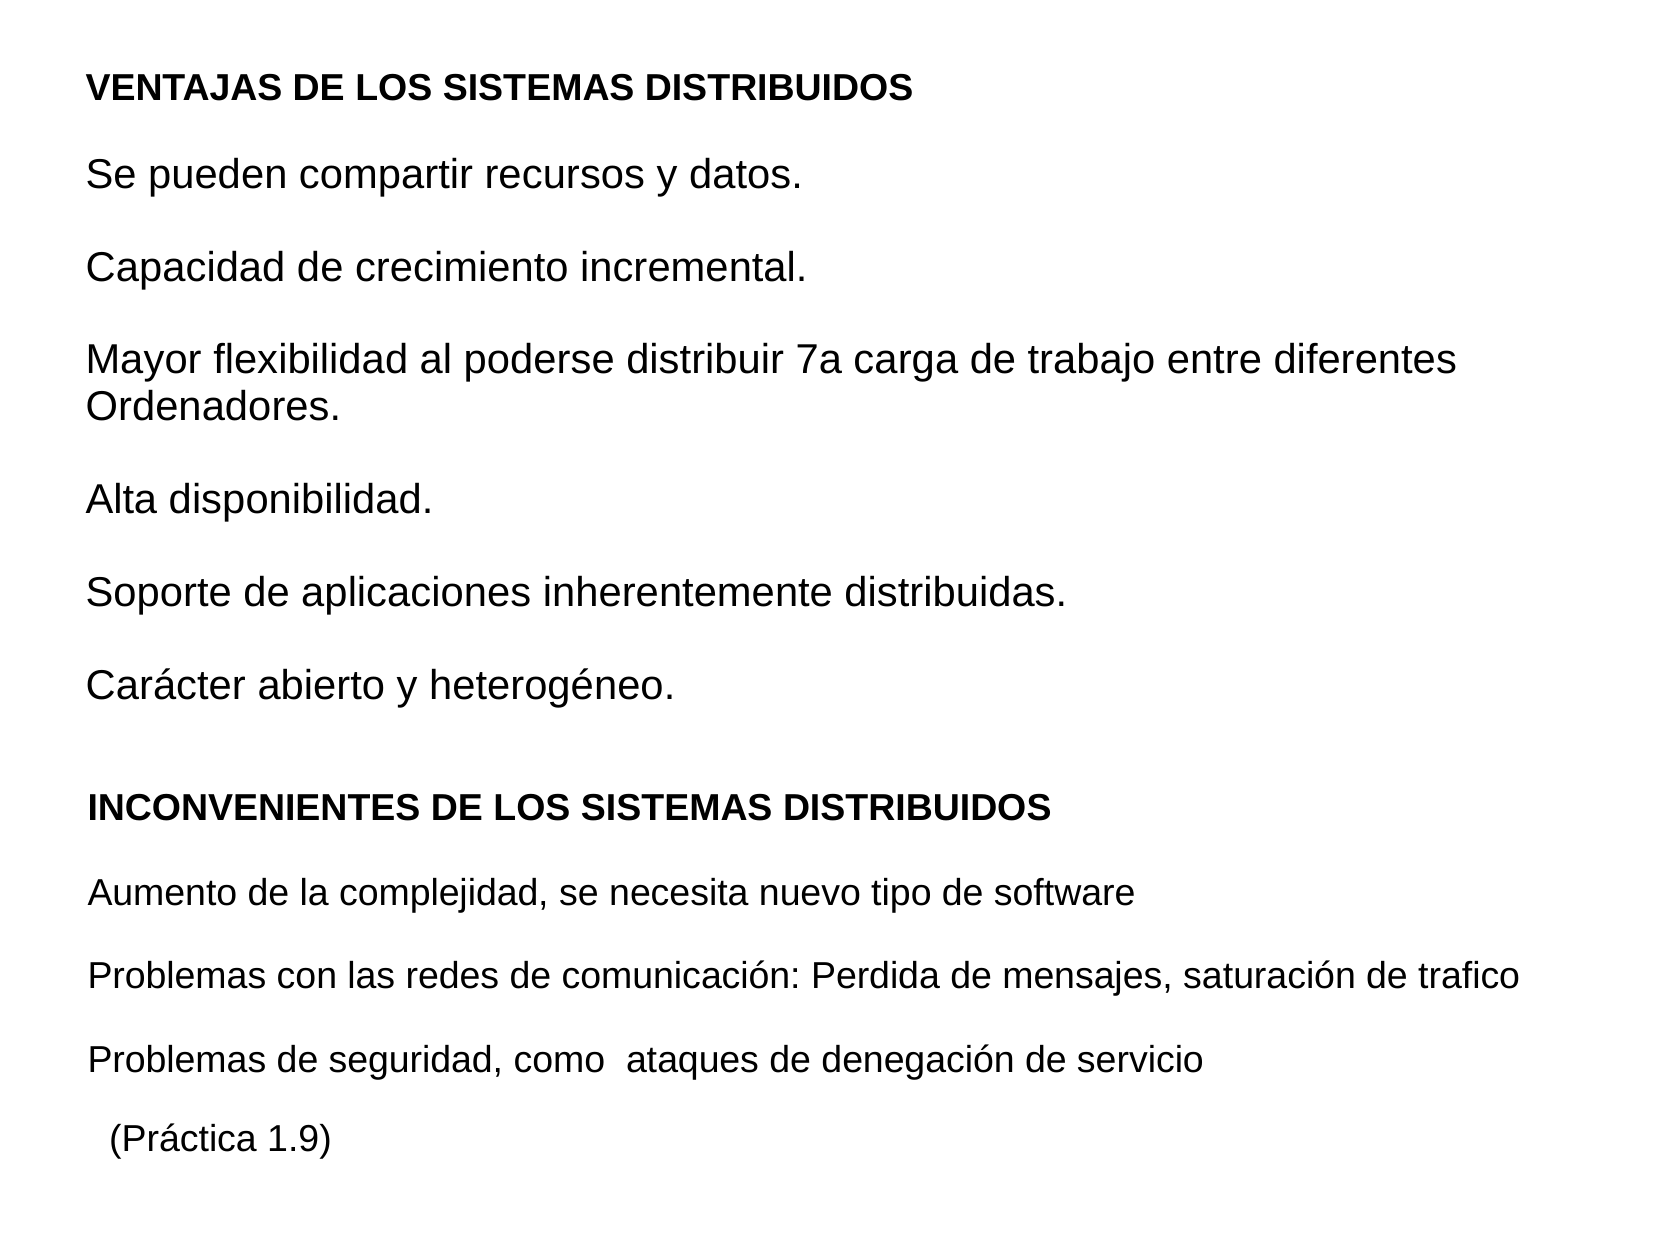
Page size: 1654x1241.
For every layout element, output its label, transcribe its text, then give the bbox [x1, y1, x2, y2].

text_box (Práctica 1.9) [94, 1110, 674, 1168]
text_box VENTAJAS DE LOS SISTEMAS DISTRIBUIDOS Se pueden compartir recursos y datos. Capacidad de crecimiento incremental. Mayor flexibilidad al poderse distribuir 7a carga de trabajo entre diferentes Ordenadores. Alta disponibilidad. Soporte de aplicaciones inherentemente distribuidas. Carácter abierto y heterogéneo. [70, 59, 1548, 763]
text_box INCONVENIENTES DE LOS SISTEMAS DISTRIBUIDOS Aumento de la complejidad, se necesita nuevo tipo de software Problemas con las redes de comunicación: Perdida de mensajes, saturación de trafico Problemas de seguridad, como ataques de denegación de servicio [72, 779, 1571, 1218]
